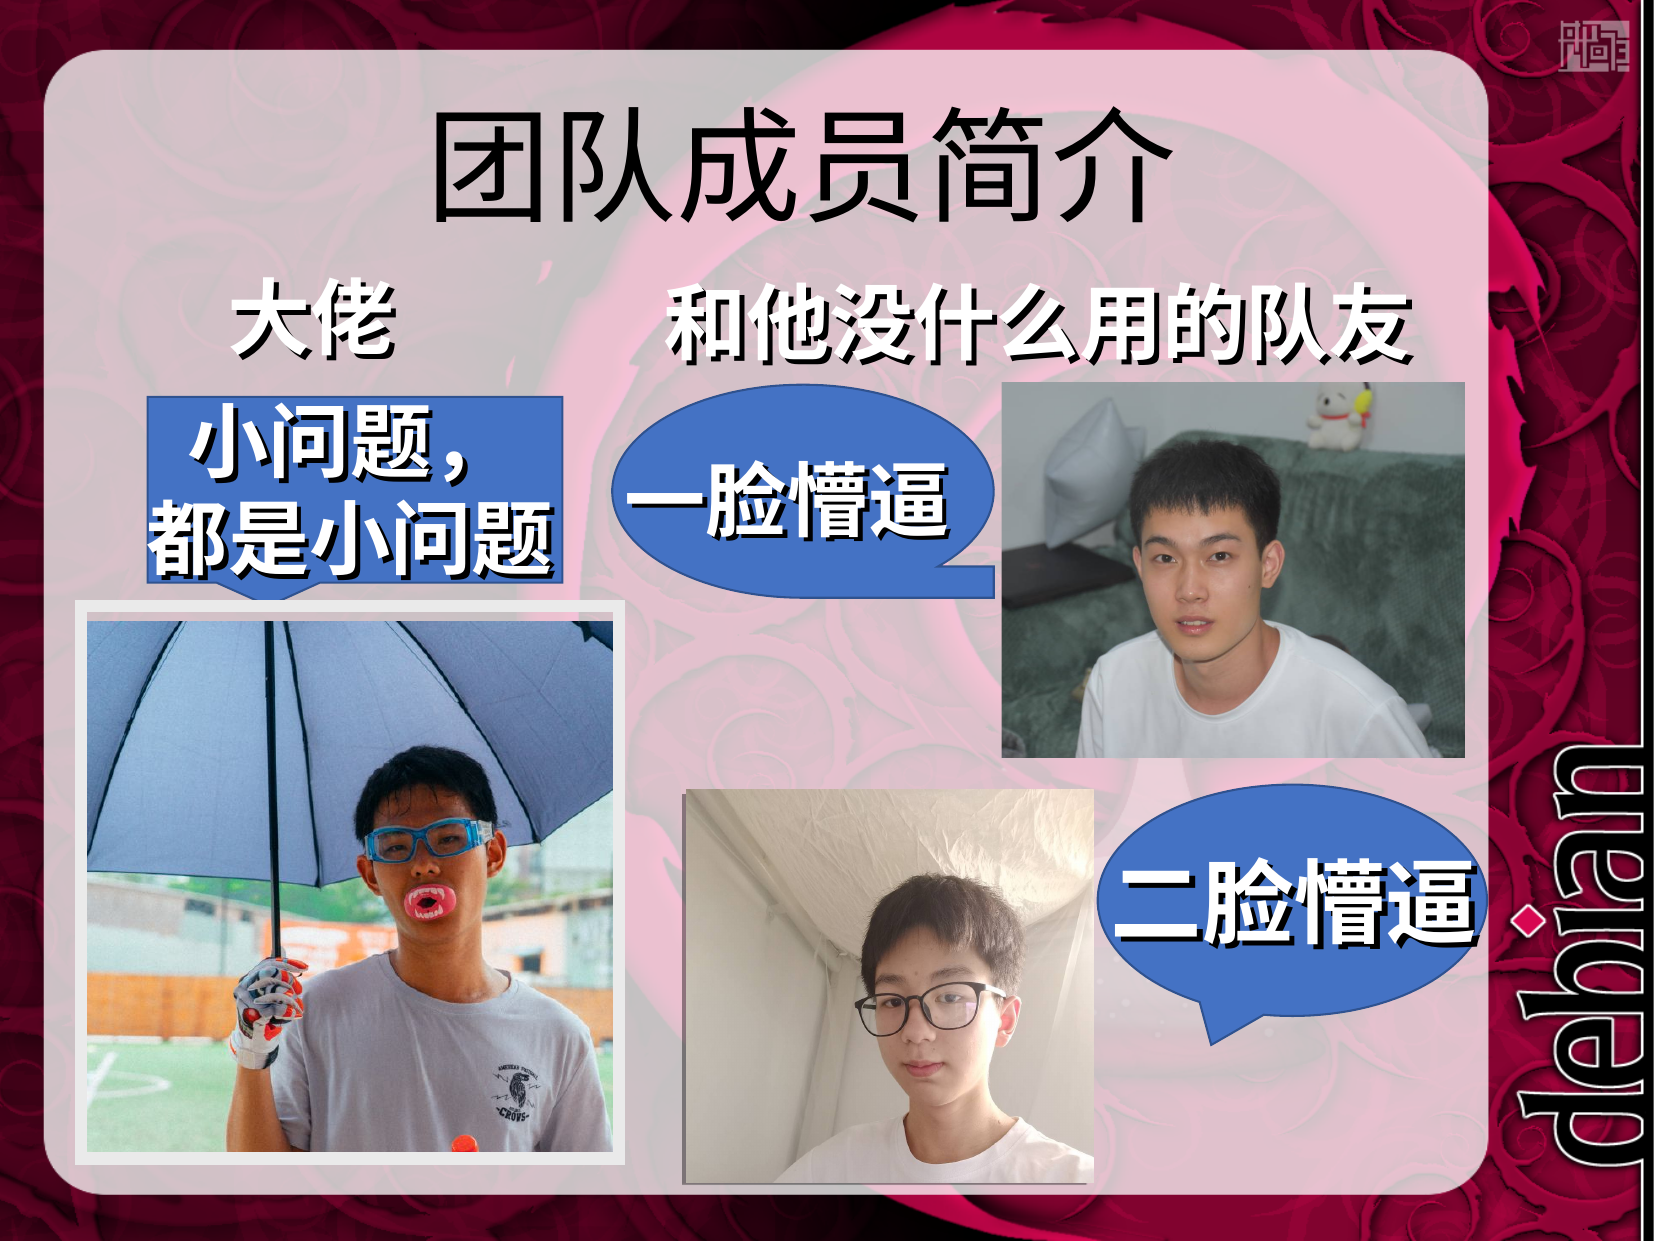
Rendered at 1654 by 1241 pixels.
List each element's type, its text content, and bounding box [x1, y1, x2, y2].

picture [686, 789, 1094, 1183]
picture [1001, 382, 1465, 758]
text_box 一脸懵逼 [568, 441, 1001, 554]
text_box [1127, 962, 1458, 1045]
text_box [648, 554, 994, 598]
text_box 小问题， 都是小问题 [132, 383, 568, 593]
text_box 二脸懵逼 [1096, 837, 1493, 962]
text_box [239, 593, 298, 600]
text_box 大佬 [182, 257, 440, 372]
text_box [634, 384, 972, 441]
text_box 和他没什么用的队友 [648, 262, 1427, 377]
text_box [1129, 784, 1456, 837]
picture [87, 612, 613, 1153]
text_box 团队成员简介 [411, 79, 1319, 338]
